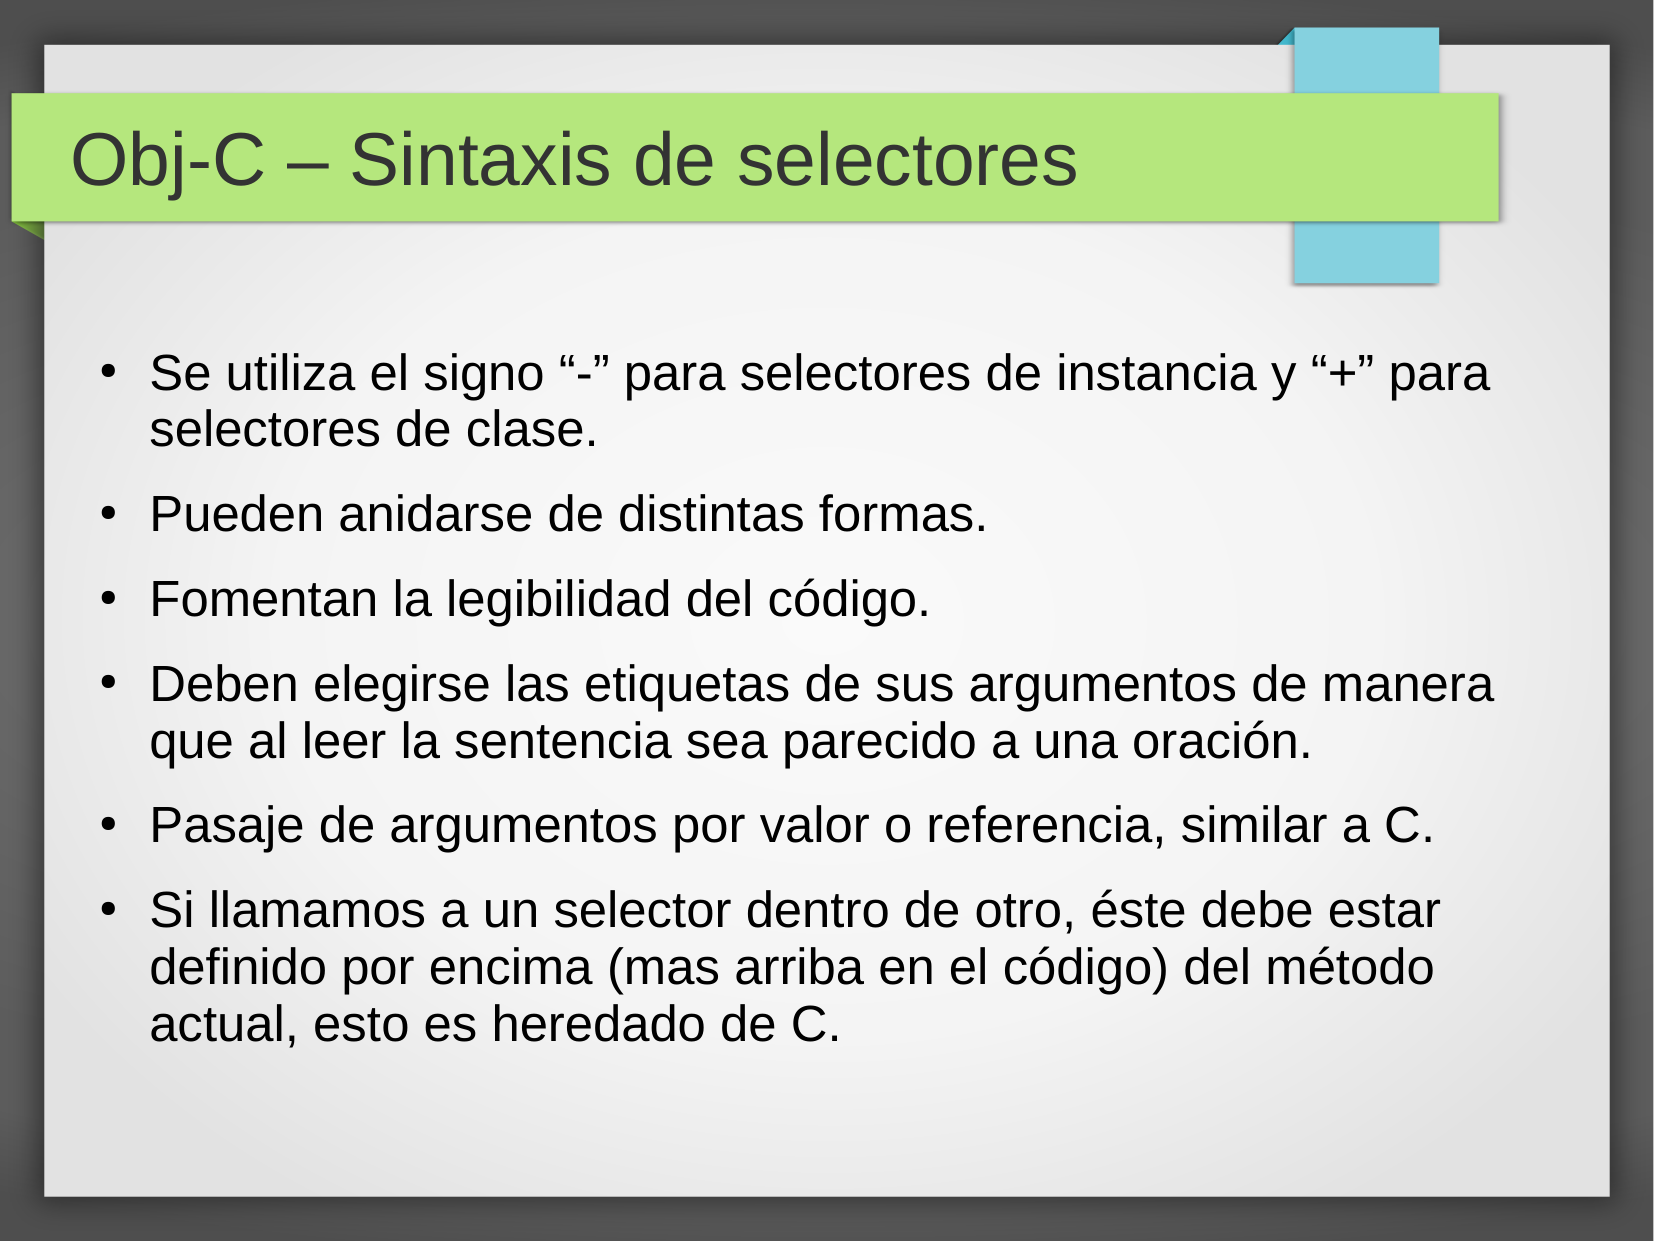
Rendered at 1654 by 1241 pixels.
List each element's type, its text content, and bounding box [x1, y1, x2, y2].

title Obj-C – Sintaxis de selectores [70, 106, 1229, 213]
picture [0, 0, 1654, 1241]
list Se utiliza el signo “-” para selectores de instancia y “+” para selectores de clase. Pueden anidarse de distintas formas. Fomentan la legibilidad del código. Deben elegirse las etiquetas de sus argumentos de manera que al leer la sentencia sea parecido a una oración. Pasaje de argumentos por valor o referencia, similar a C. Si llamamos a un selector dentro de otro, éste debe estar definido por encima (mas arriba en el código) del método actual, esto es heredado de C. [82, 343, 1538, 1063]
